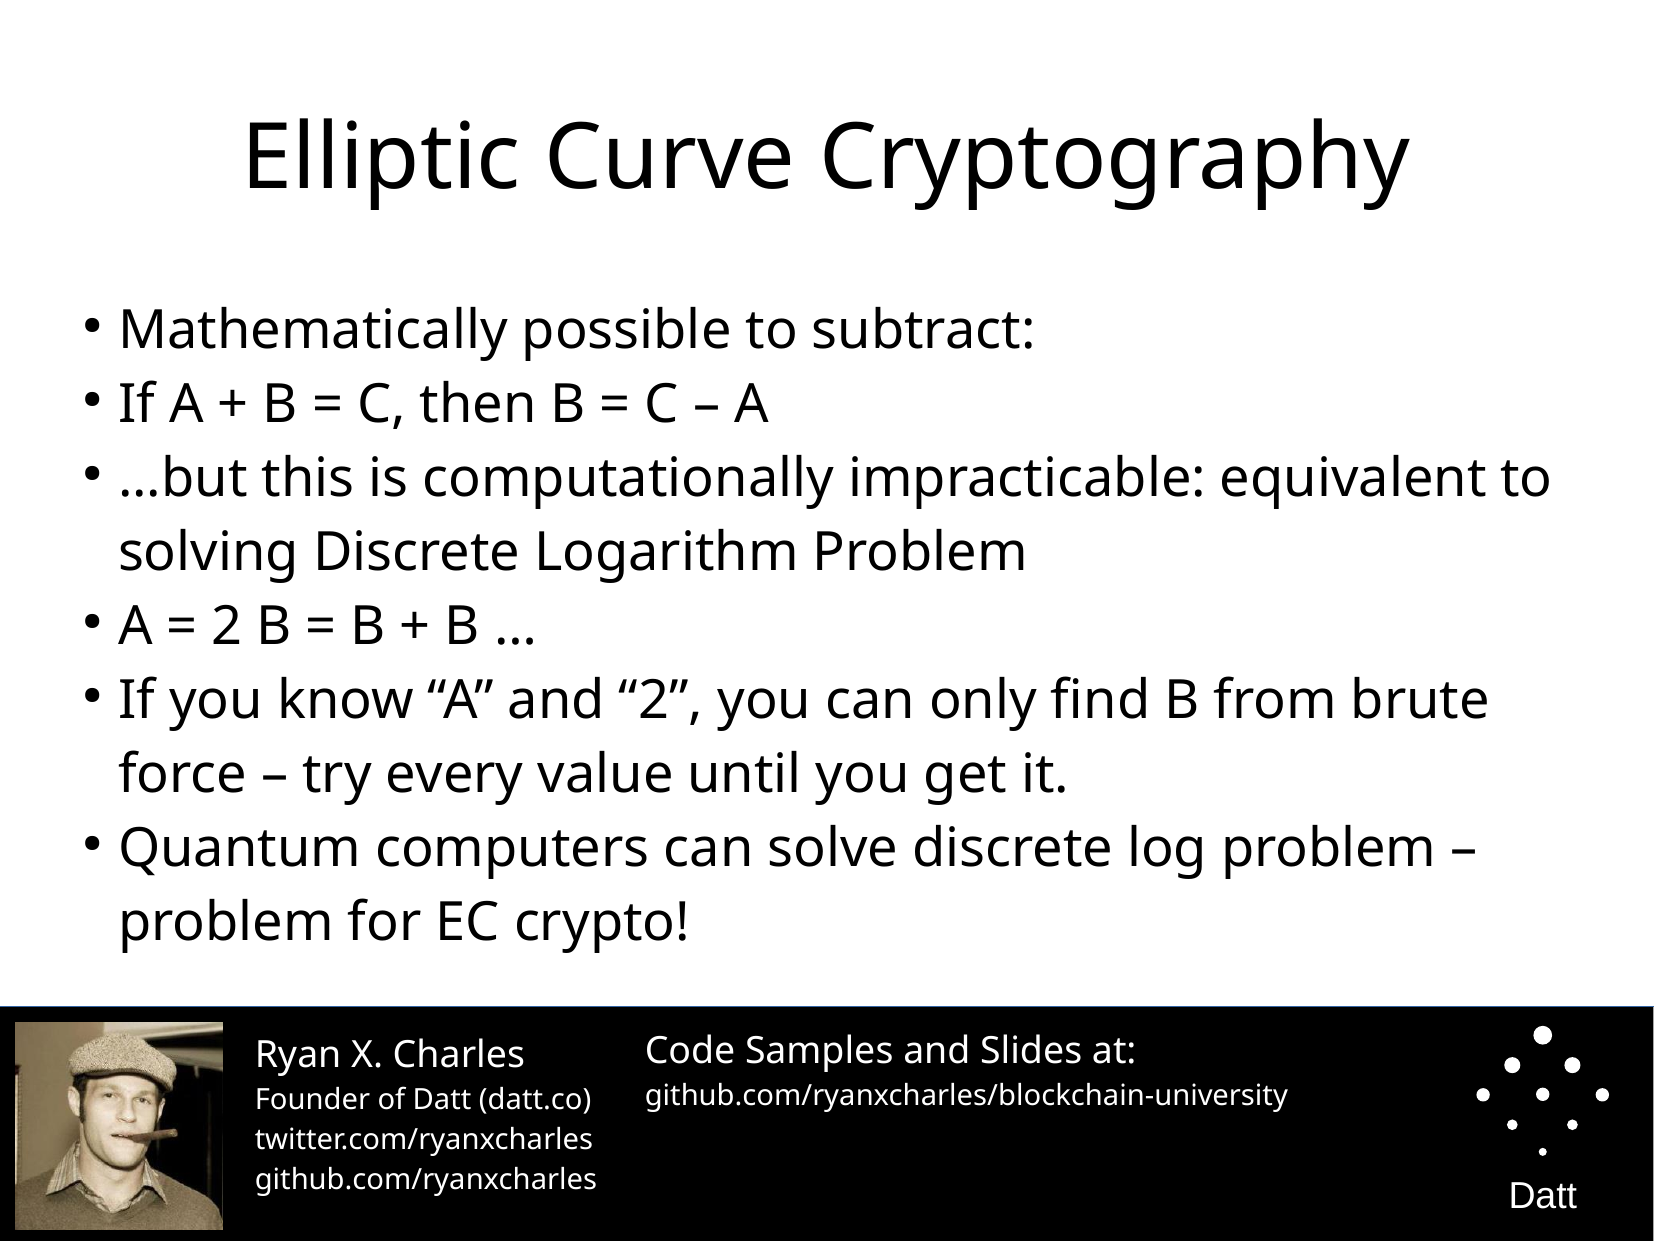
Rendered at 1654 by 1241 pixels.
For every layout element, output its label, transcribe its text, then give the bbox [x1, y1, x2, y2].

picture [1475, 1023, 1611, 1159]
subtitle Mathematically possible to subtract: If A + B = C, then B = C – A ...but this is computationally impracticable: equivalent to solving Discrete Logarithm Problem A = 2 B = B + B … If you know “A” and “2”, you can only find B from brute force – try every value until you get it. Quantum computers can solve discrete log problem – problem for EC crypto! [82, 290, 1571, 1010]
text_box Ryan X. Charles Founder of Datt (datt.co) twitter.com/ryanxcharles github.com/ryanxcharles [240, 1020, 976, 1241]
text_box Code Samples and Slides at: github.com/ryanxcharles/blockchain-university [630, 1015, 1403, 1156]
title Elliptic Curve Cryptography [82, 49, 1571, 257]
picture [15, 1022, 223, 1231]
text_box Datt [1452, 1167, 1633, 1241]
text_box [0, 1006, 1654, 1241]
